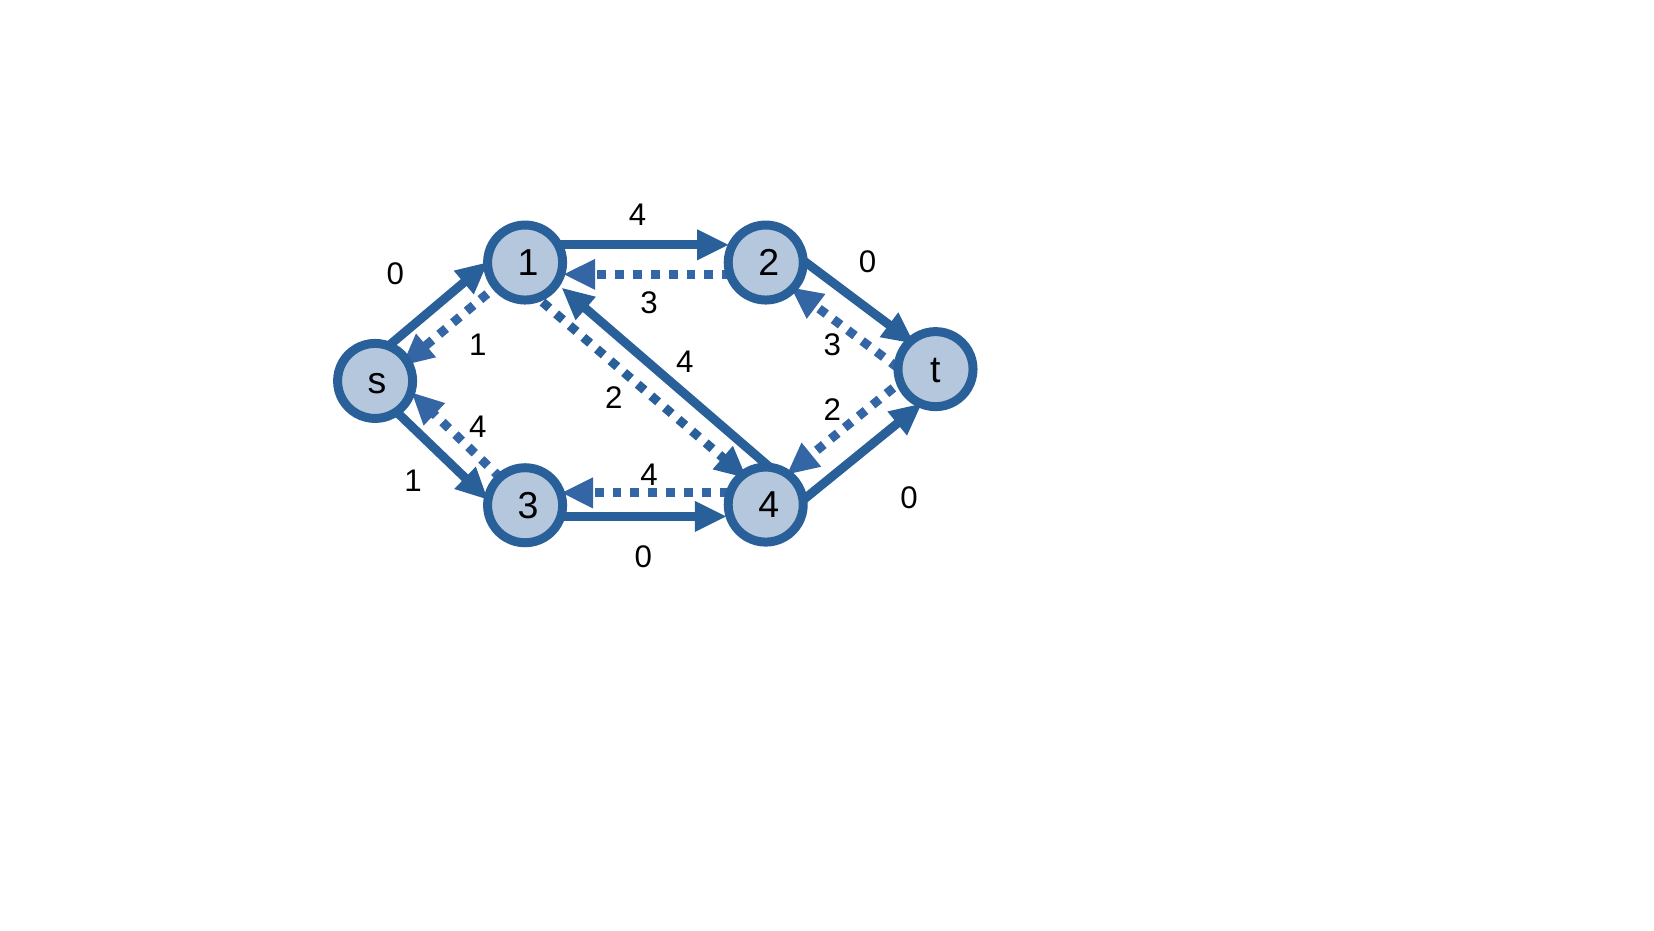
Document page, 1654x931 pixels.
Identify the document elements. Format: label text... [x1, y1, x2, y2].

text_box 4 [728, 467, 804, 543]
text_box 1 [454, 319, 502, 370]
text_box 2 [728, 225, 804, 301]
text_box t [897, 331, 974, 407]
text_box 4 [613, 189, 661, 240]
text_box 0 [371, 248, 419, 299]
text_box 0 [619, 532, 667, 582]
text_box 2 [590, 372, 638, 423]
text_box 0 [885, 473, 933, 523]
text_box 3 [808, 319, 856, 370]
text_box 3 [487, 467, 563, 543]
text_box 4 [661, 337, 709, 387]
text_box s [337, 343, 413, 419]
text_box 0 [844, 237, 892, 287]
text_box 4 [454, 402, 502, 452]
text_box 1 [389, 455, 437, 506]
text_box 1 [487, 225, 563, 301]
text_box 4 [625, 449, 673, 500]
text_box 3 [625, 278, 673, 328]
text_box 2 [808, 384, 856, 435]
